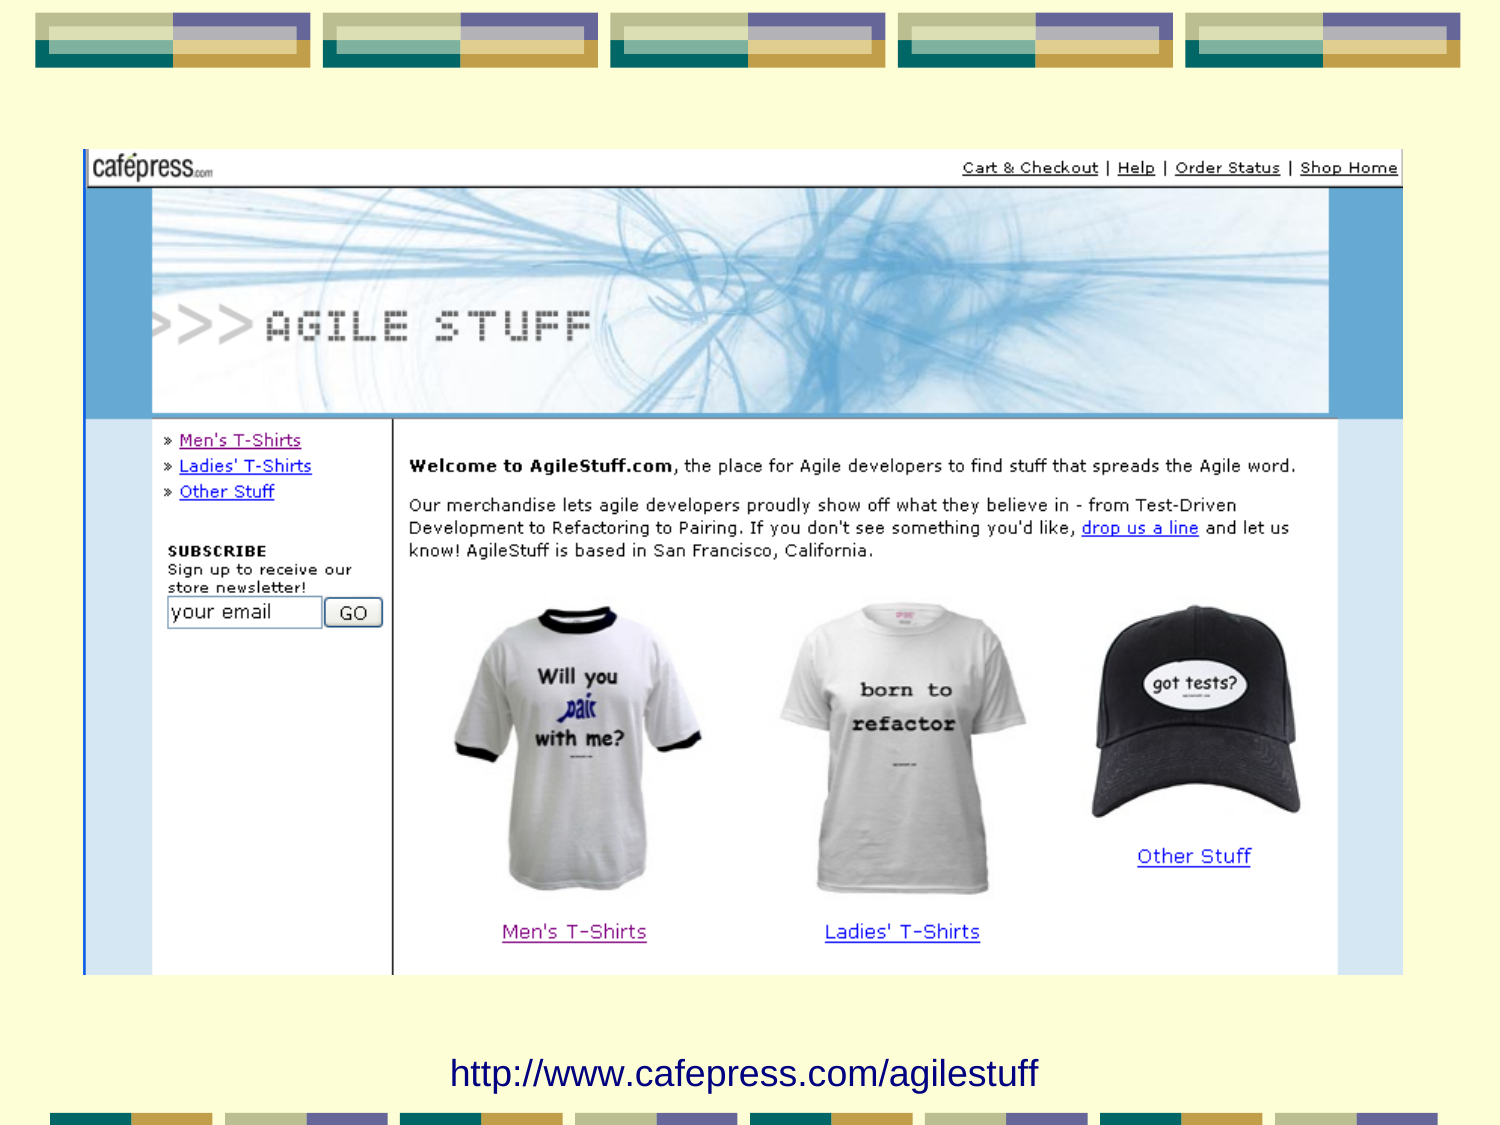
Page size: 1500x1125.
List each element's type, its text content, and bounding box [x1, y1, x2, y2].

text_box http://www.cafepress.com/agilestuff [351, 1049, 1138, 1106]
picture [83, 149, 1403, 976]
